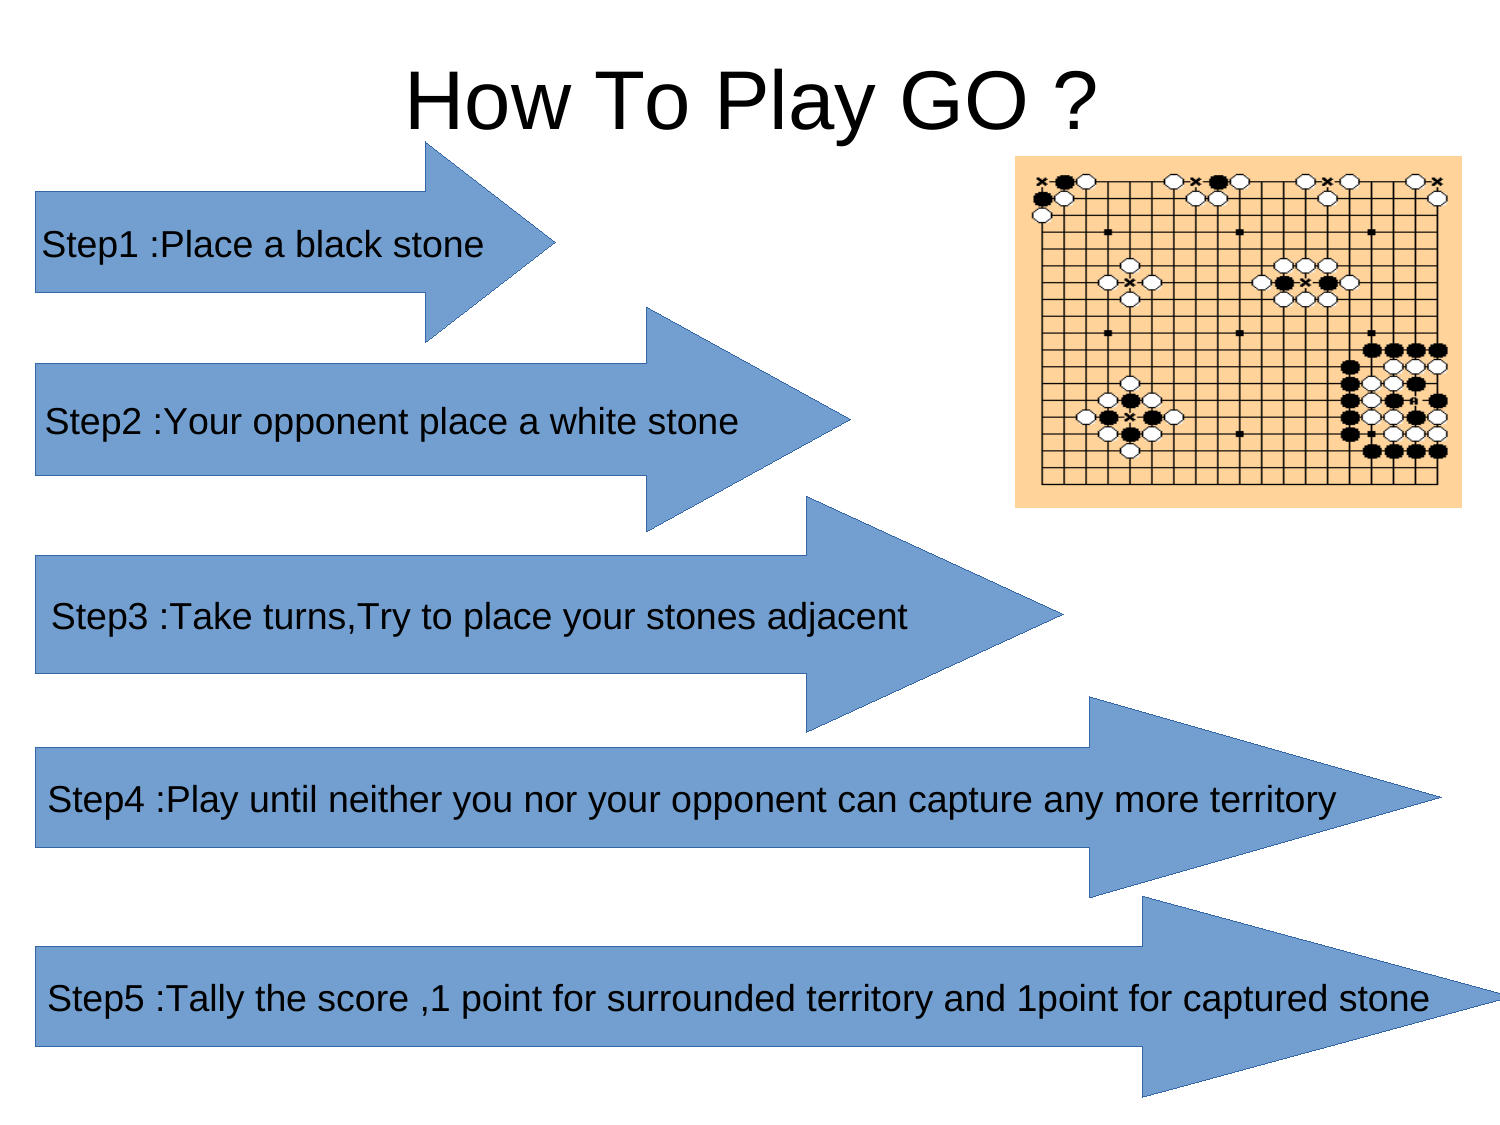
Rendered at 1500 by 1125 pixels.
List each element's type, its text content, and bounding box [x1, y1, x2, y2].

text_box Step4 :Play until neither you nor your opponent can capture any more territory [35, 696, 1442, 898]
text_box Step3 :Take turns,Try to place your stones adjacent [35, 496, 1064, 733]
text_box Step2 :Your opponent place a white stone [35, 307, 851, 532]
text_box Step1 :Place a black stone [35, 141, 556, 343]
picture [1015, 156, 1462, 508]
text_box How To Play GO ? [390, 38, 1146, 254]
text_box Step5 :Tally the score ,1 point for surrounded territory and 1point for captured stone [35, 896, 1500, 1098]
